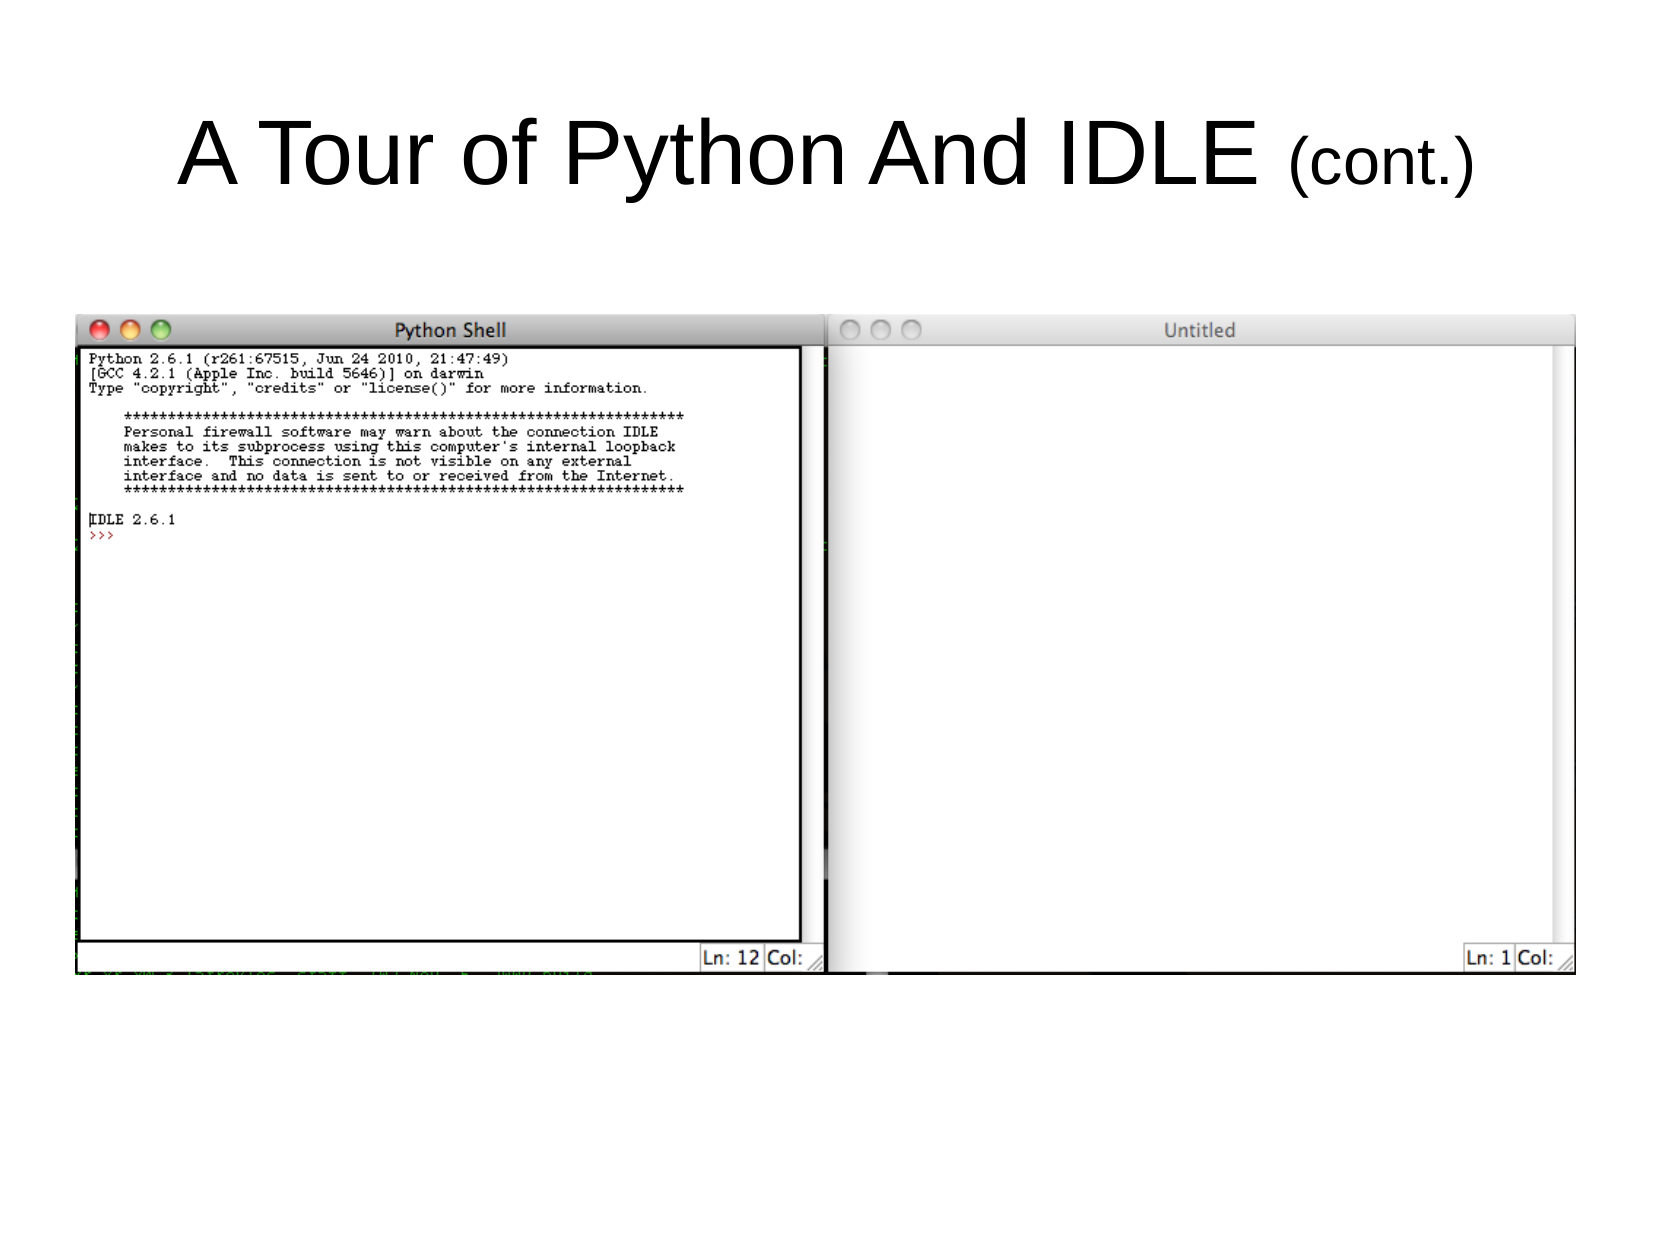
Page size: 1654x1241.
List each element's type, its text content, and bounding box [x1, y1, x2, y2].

picture [75, 314, 1576, 976]
title A Tour of Python And IDLE (cont.) [82, 49, 1571, 257]
